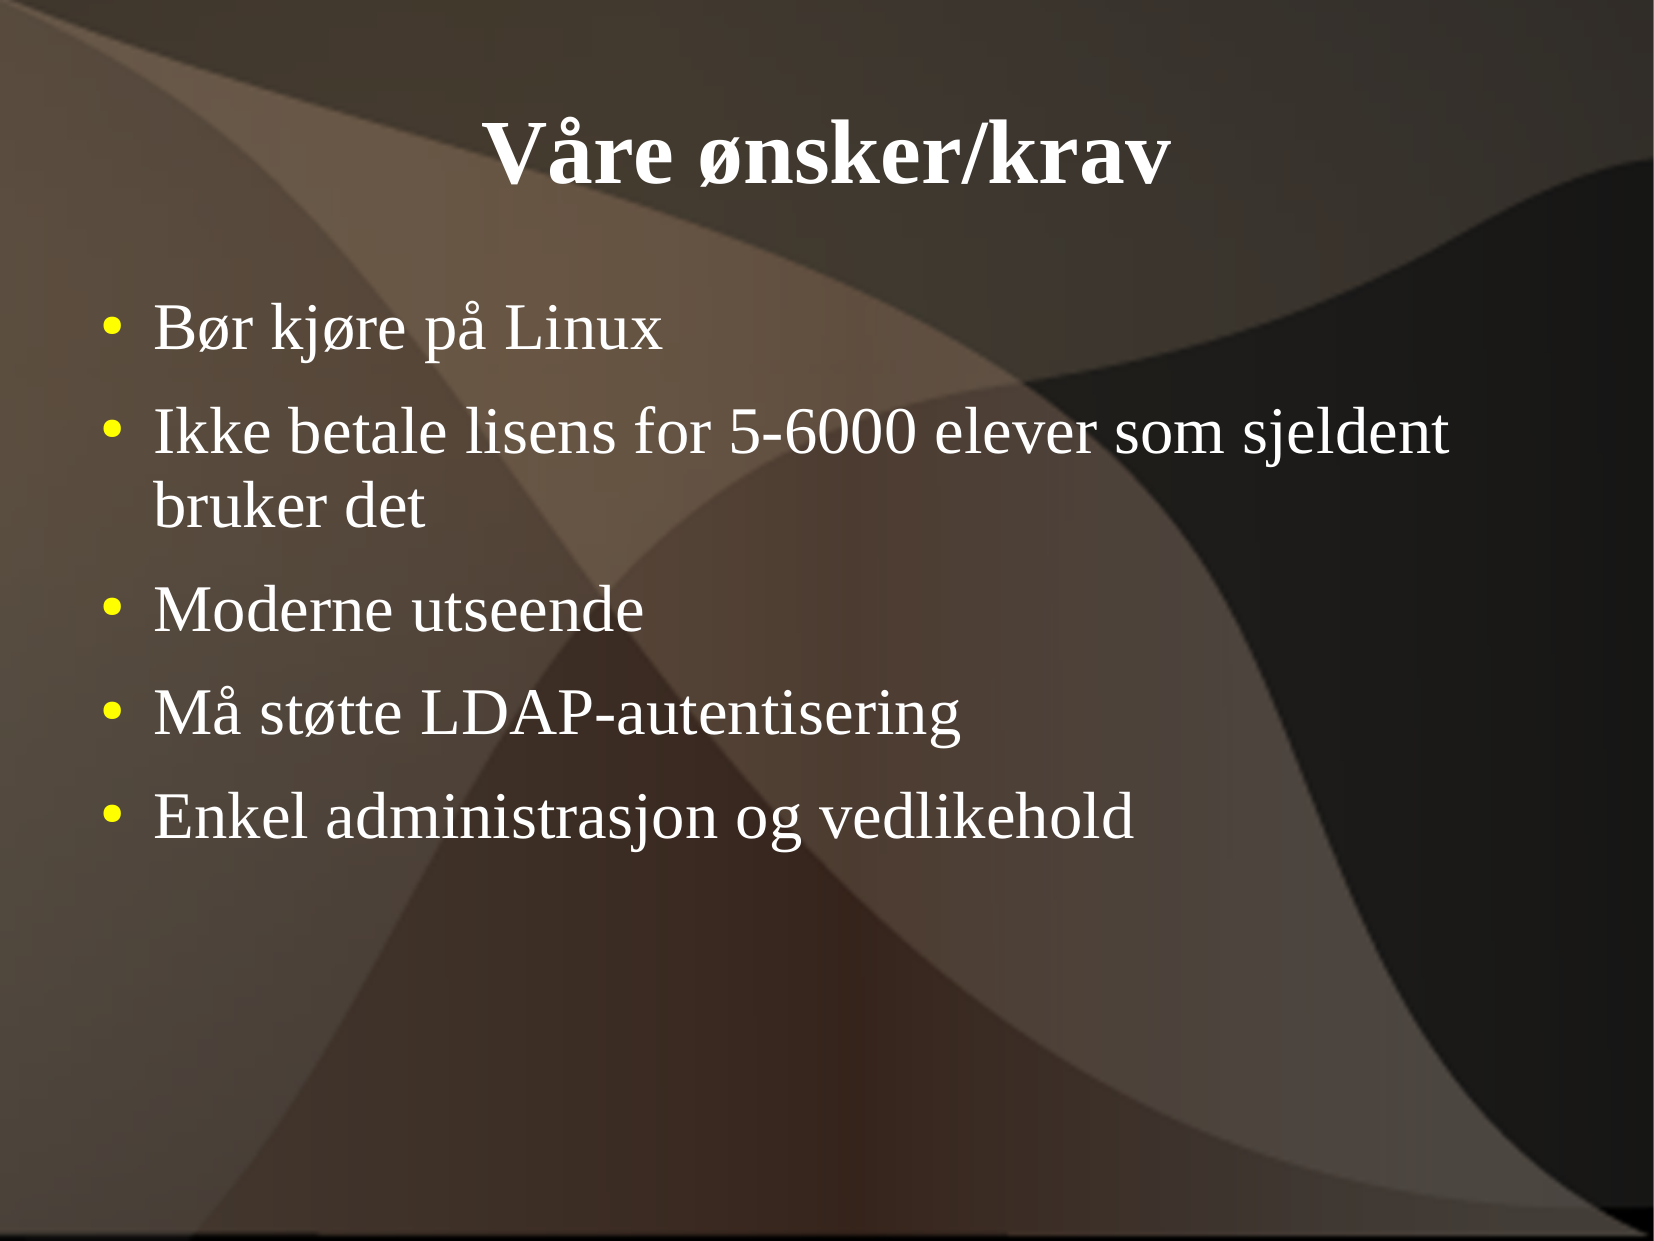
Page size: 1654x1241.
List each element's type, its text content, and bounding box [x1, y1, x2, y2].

list Bør kjøre på Linux Ikke betale lisens for 5-6000 elever som sjeldent bruker det Moderne utseende Må støtte LDAP-autentisering Enkel administrasjon og vedlikehold [82, 290, 1571, 1094]
picture [0, 0, 1654, 1241]
title Våre ønsker/krav [82, 56, 1571, 250]
